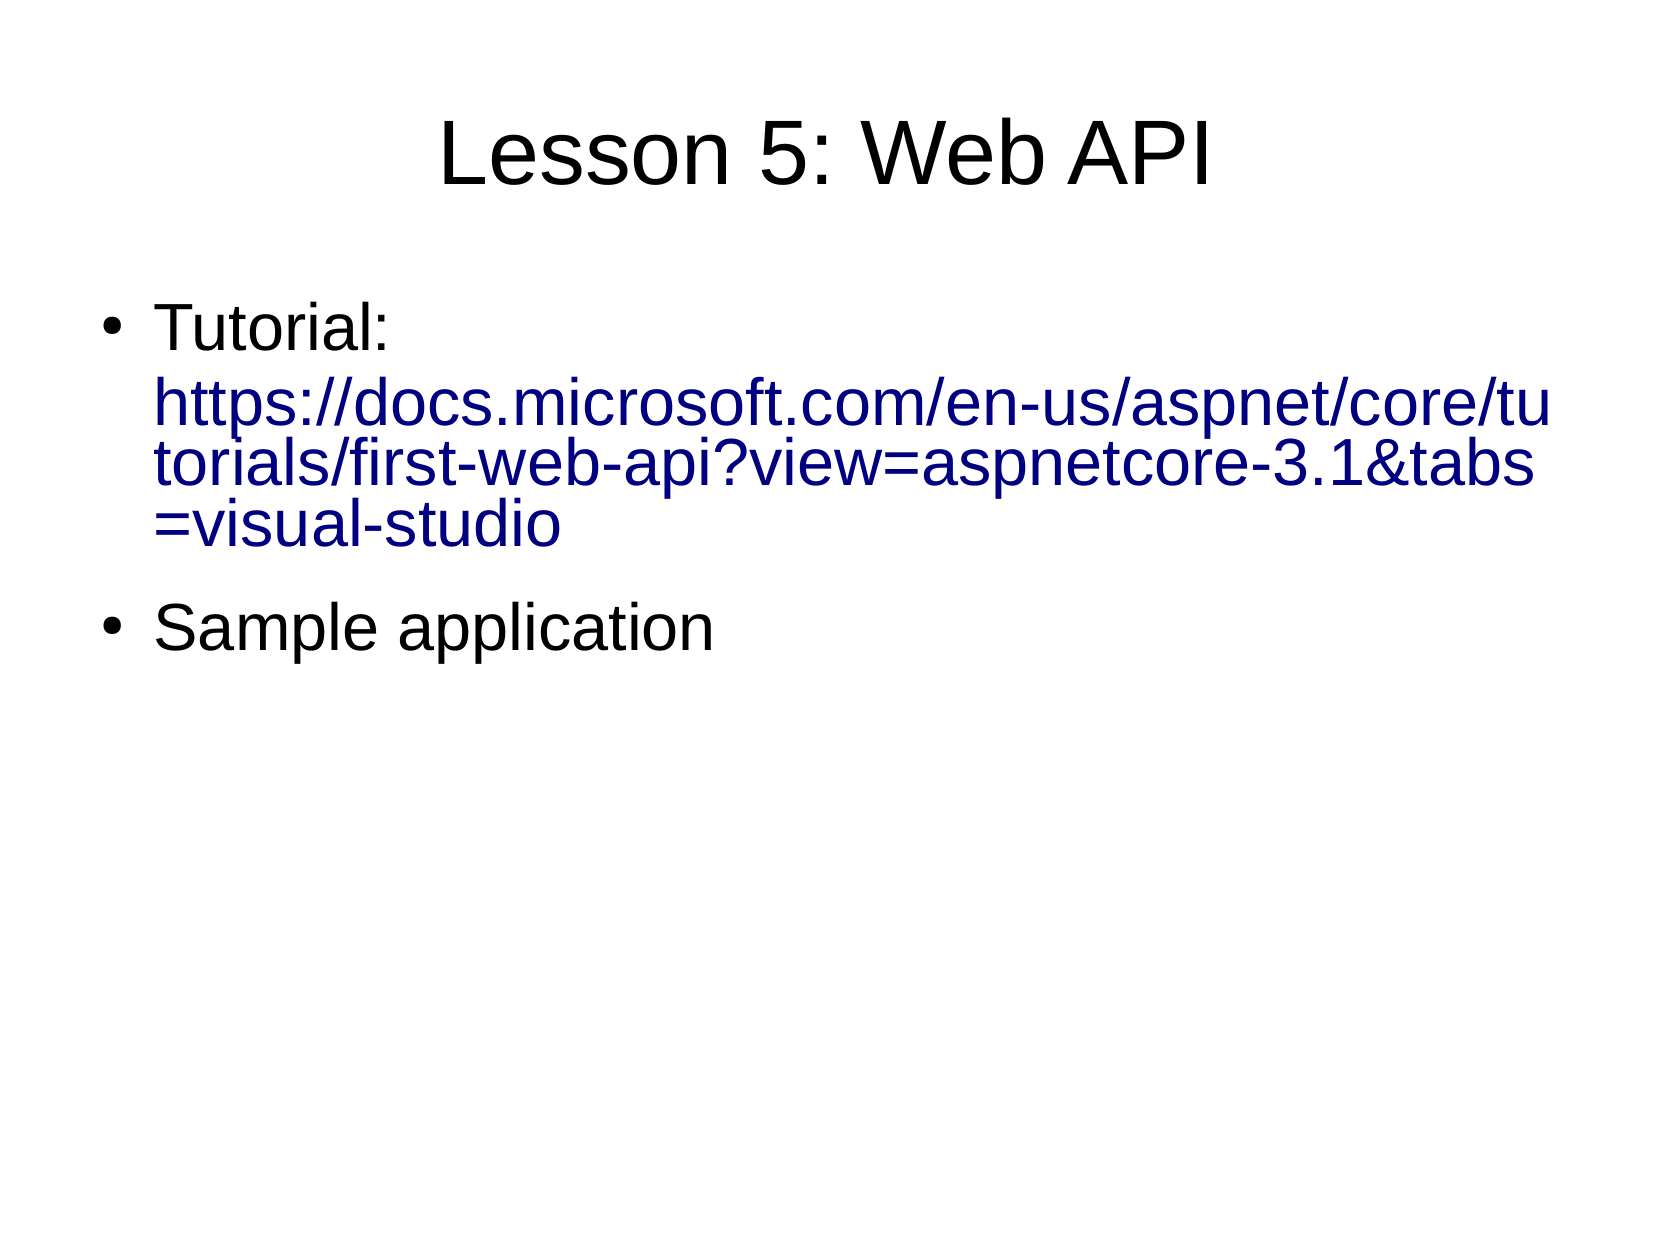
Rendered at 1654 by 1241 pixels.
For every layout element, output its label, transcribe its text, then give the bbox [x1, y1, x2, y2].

title Lesson 5: Web API [82, 49, 1571, 257]
list Tutorial: https://docs.microsoft.com/en-us/aspnet/core/tutorials/first-web-api?view=aspnetcore-3.1&tabs=visual-studio Sample application [82, 290, 1571, 1111]
